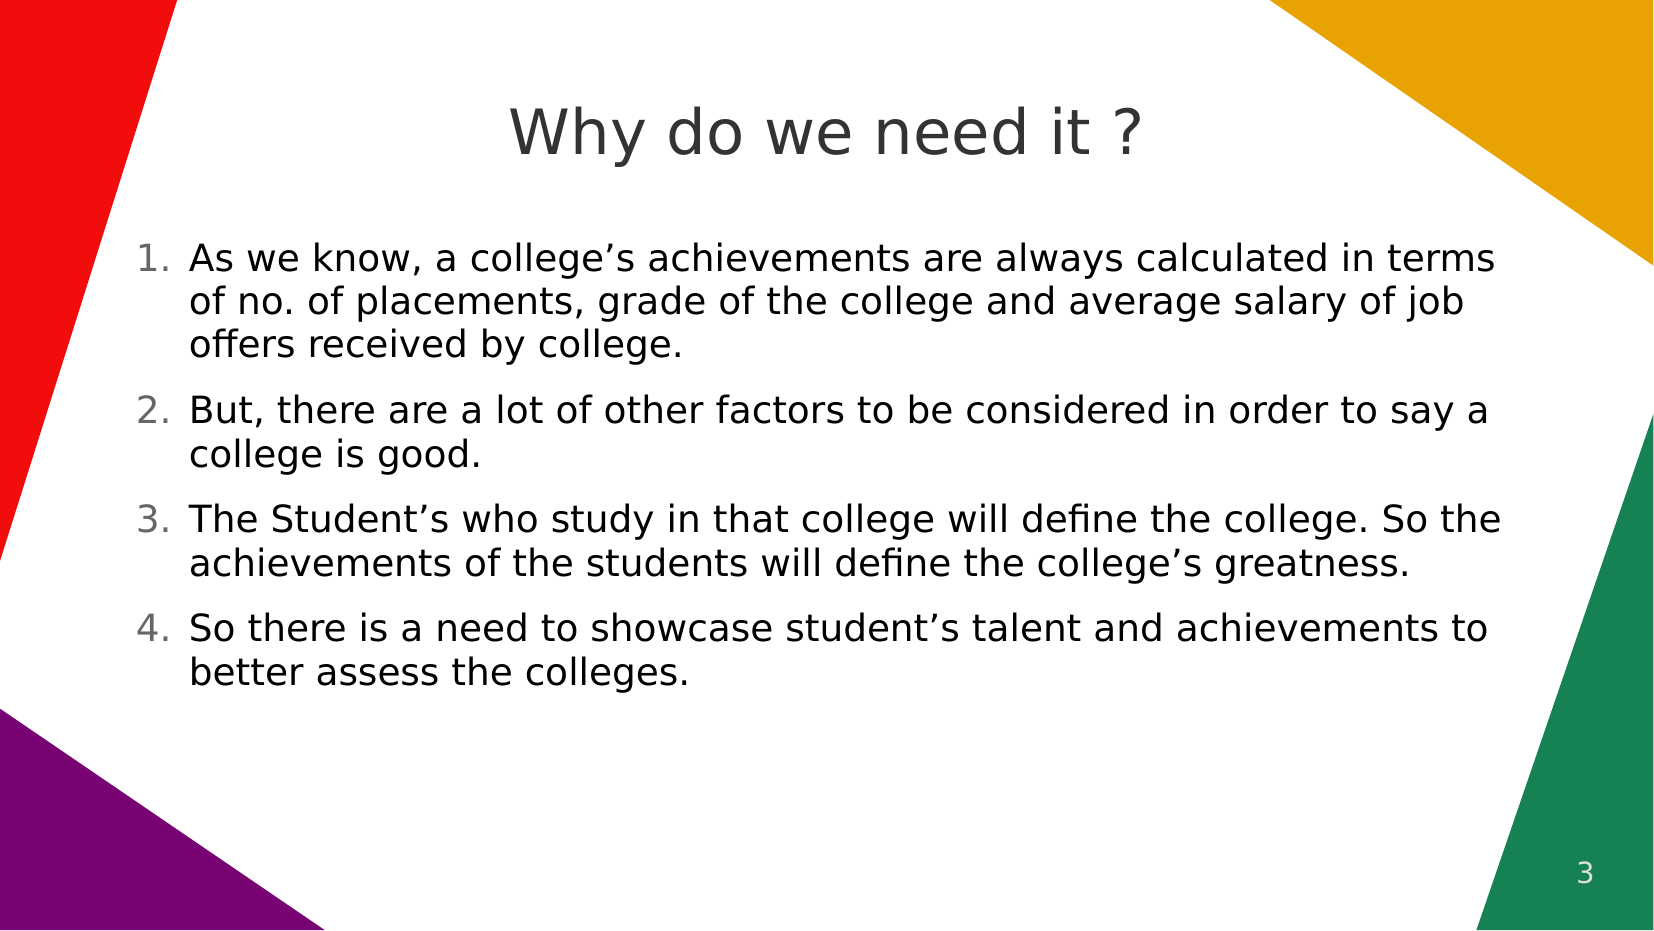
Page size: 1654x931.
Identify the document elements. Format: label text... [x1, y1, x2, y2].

list As we know, a college’s achievements are always calculated in terms of no. of placements, grade of the college and average salary of job offers received by college. But, there are a lot of other factors to be considered in order to say a college is good. The Student’s who study in that college will define the college. So the achievements of the students will define the college’s greatness. So there is a need to showcase student’s talent and achievements to better assess the colleges. [118, 236, 1536, 827]
title Why do we need it ? [118, 59, 1536, 207]
